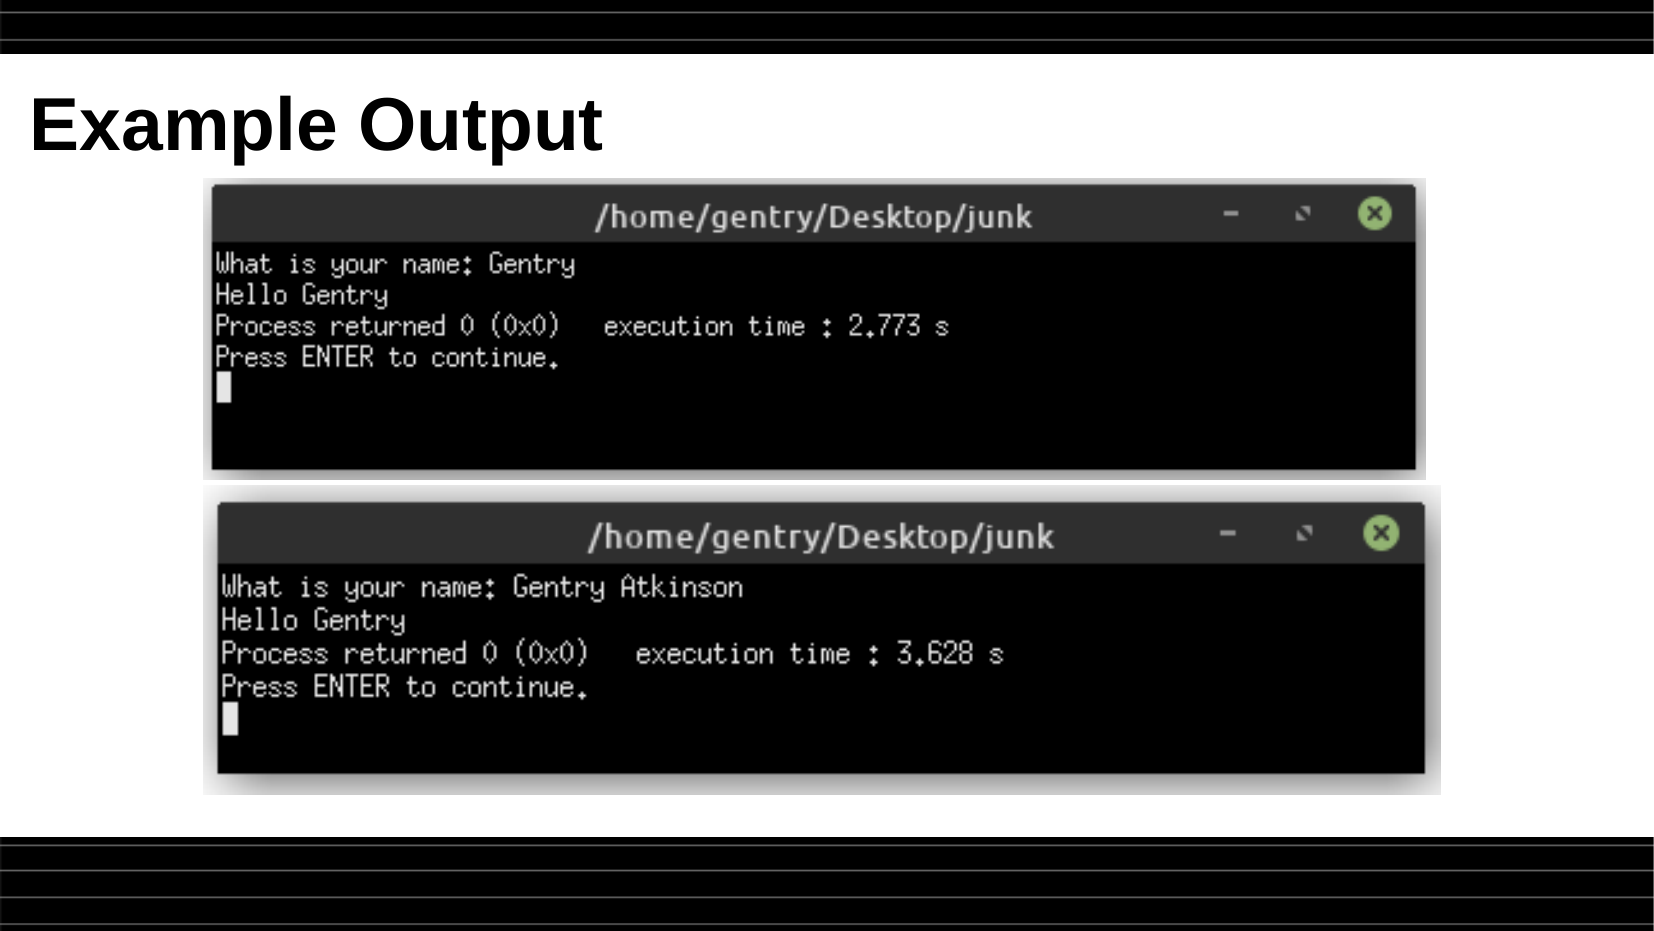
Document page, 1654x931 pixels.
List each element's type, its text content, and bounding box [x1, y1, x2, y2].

picture [203, 485, 1441, 796]
picture [0, 0, 1654, 54]
picture [0, 837, 1654, 931]
text_box Example Output [15, 75, 1591, 174]
picture [203, 178, 1426, 481]
